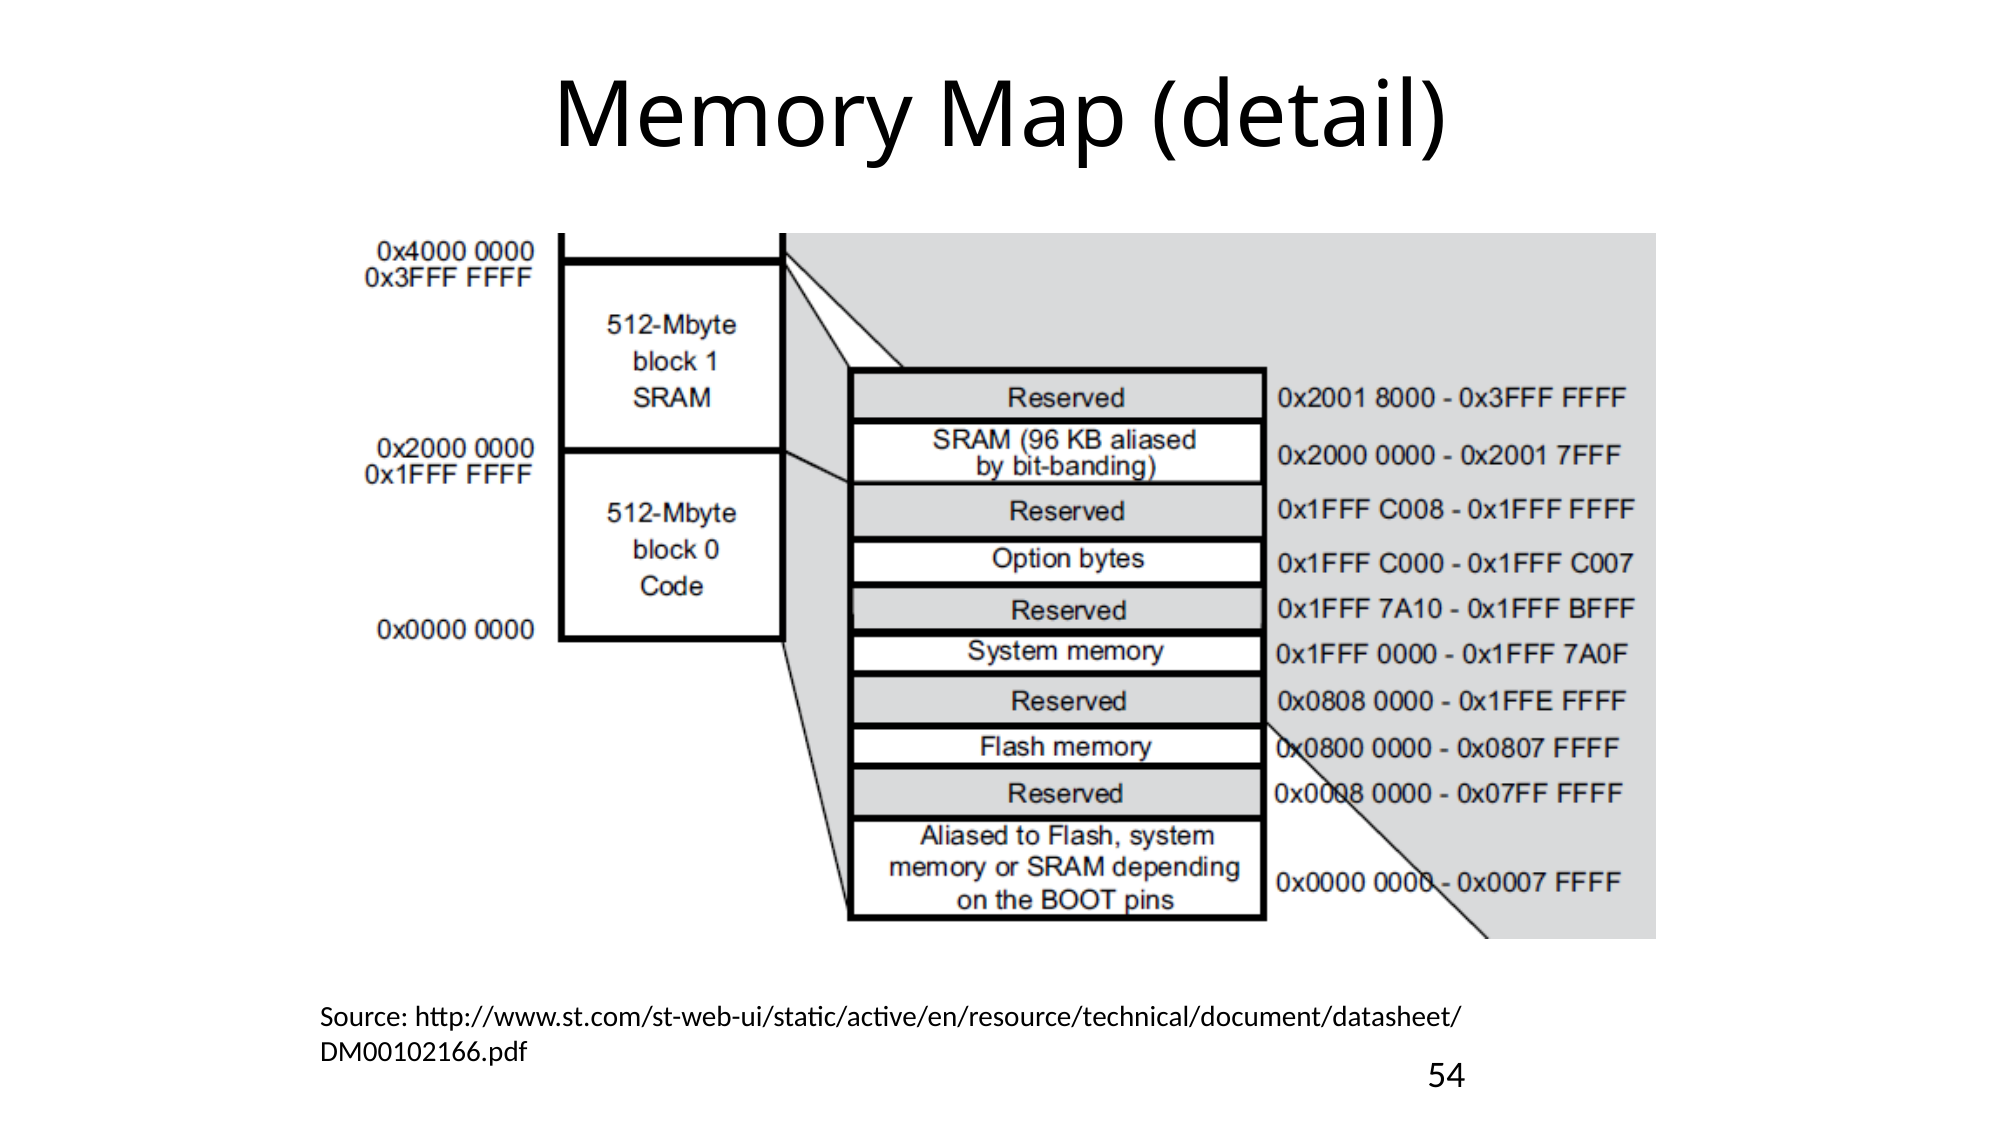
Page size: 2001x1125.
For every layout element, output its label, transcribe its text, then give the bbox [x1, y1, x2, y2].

title Memory Map (detail) [137, 59, 1863, 278]
text_box Source: http://www.st.com/st-web-ui/static/active/en/resource/technical/document/datasheet/DM00102166.pdf [305, 989, 1555, 1075]
slide_number <number> [1412, 1042, 1863, 1103]
picture [344, 233, 1656, 940]
